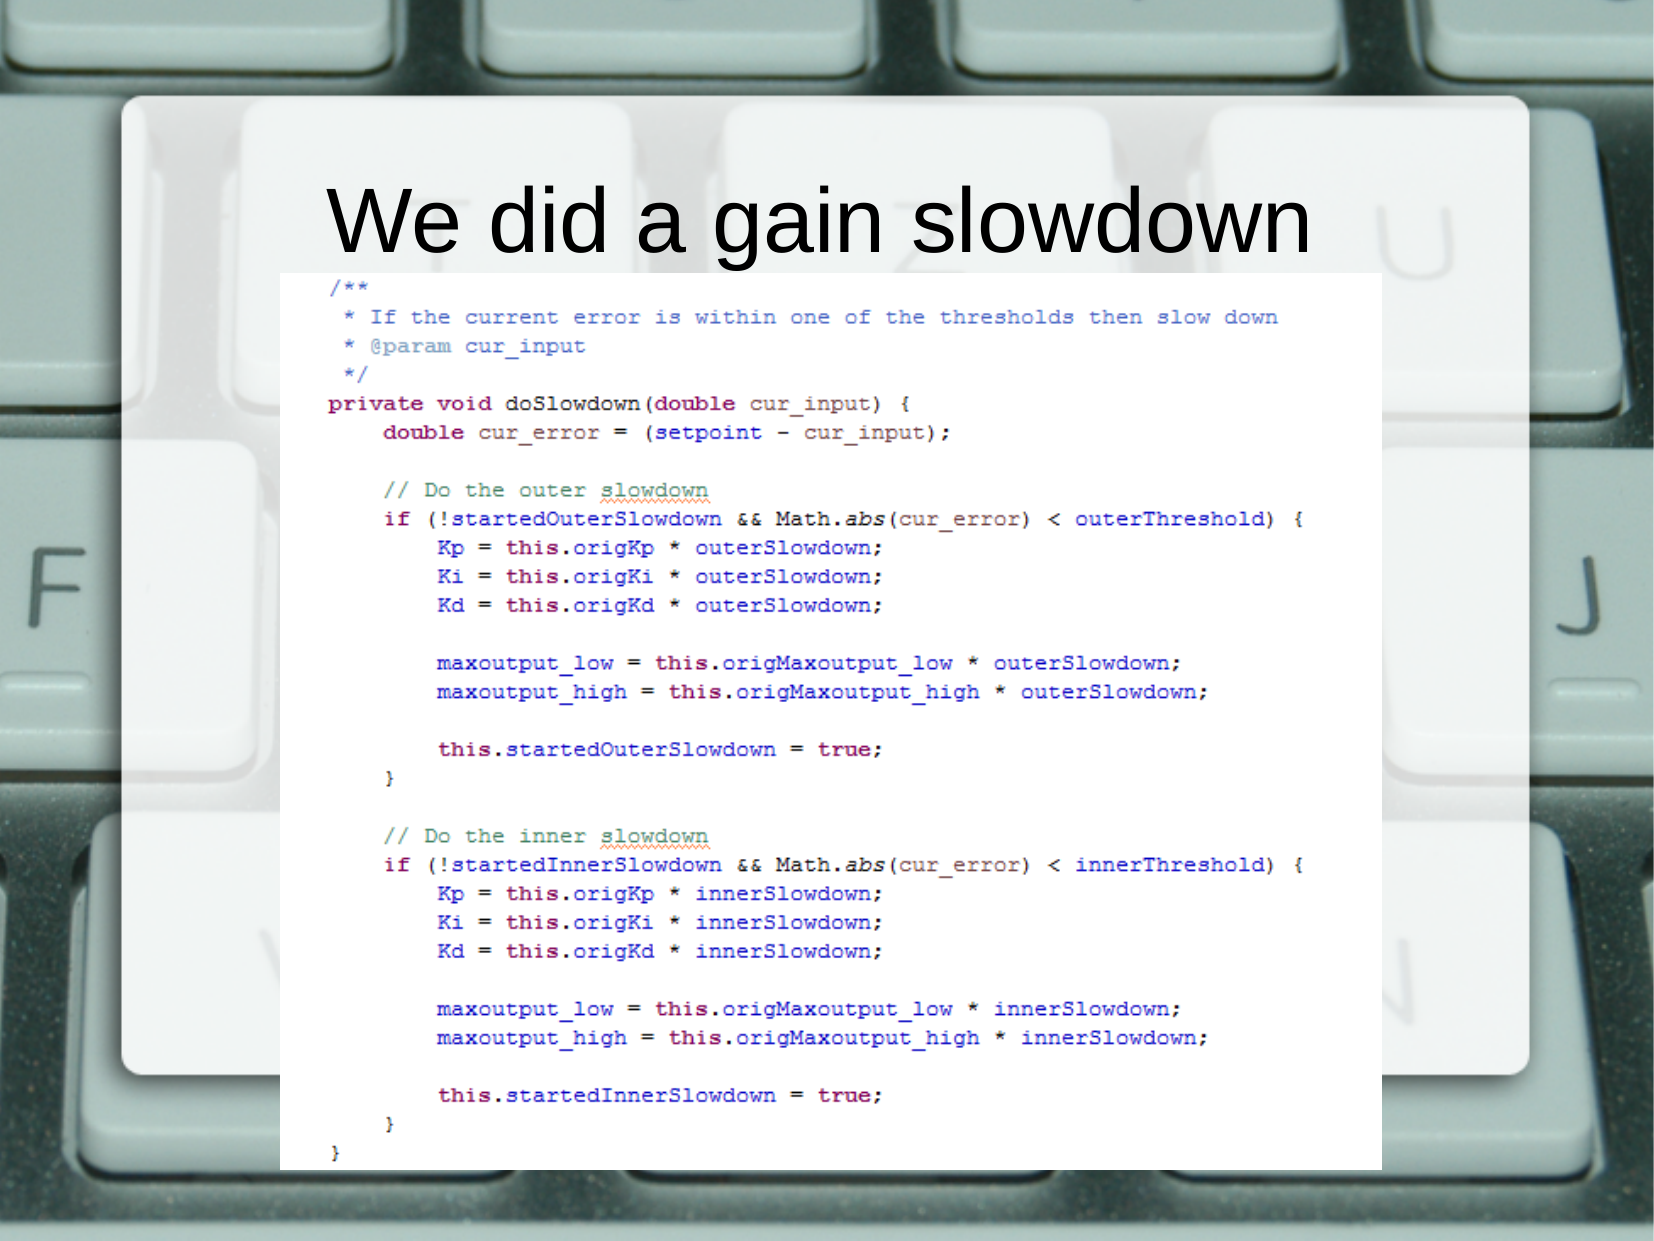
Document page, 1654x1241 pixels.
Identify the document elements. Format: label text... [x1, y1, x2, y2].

picture [0, 0, 1654, 1241]
title We did a gain slowdown [135, 117, 1506, 325]
